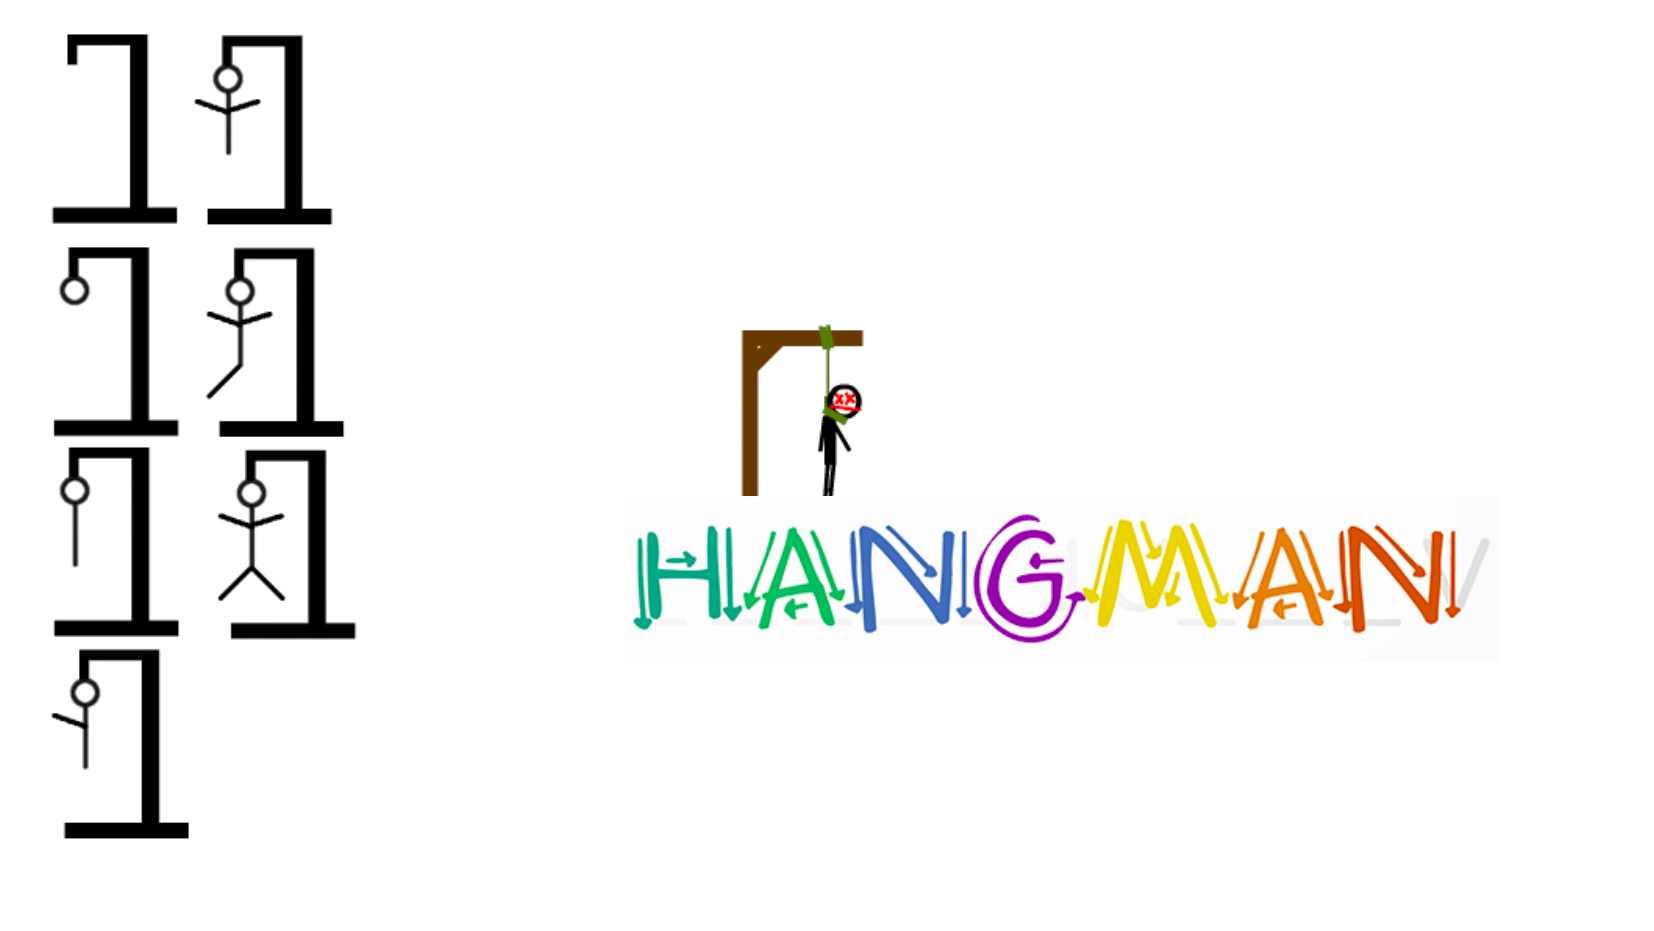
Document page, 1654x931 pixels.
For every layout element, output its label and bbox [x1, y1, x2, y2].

picture [23, 23, 367, 851]
picture [626, 318, 1501, 662]
